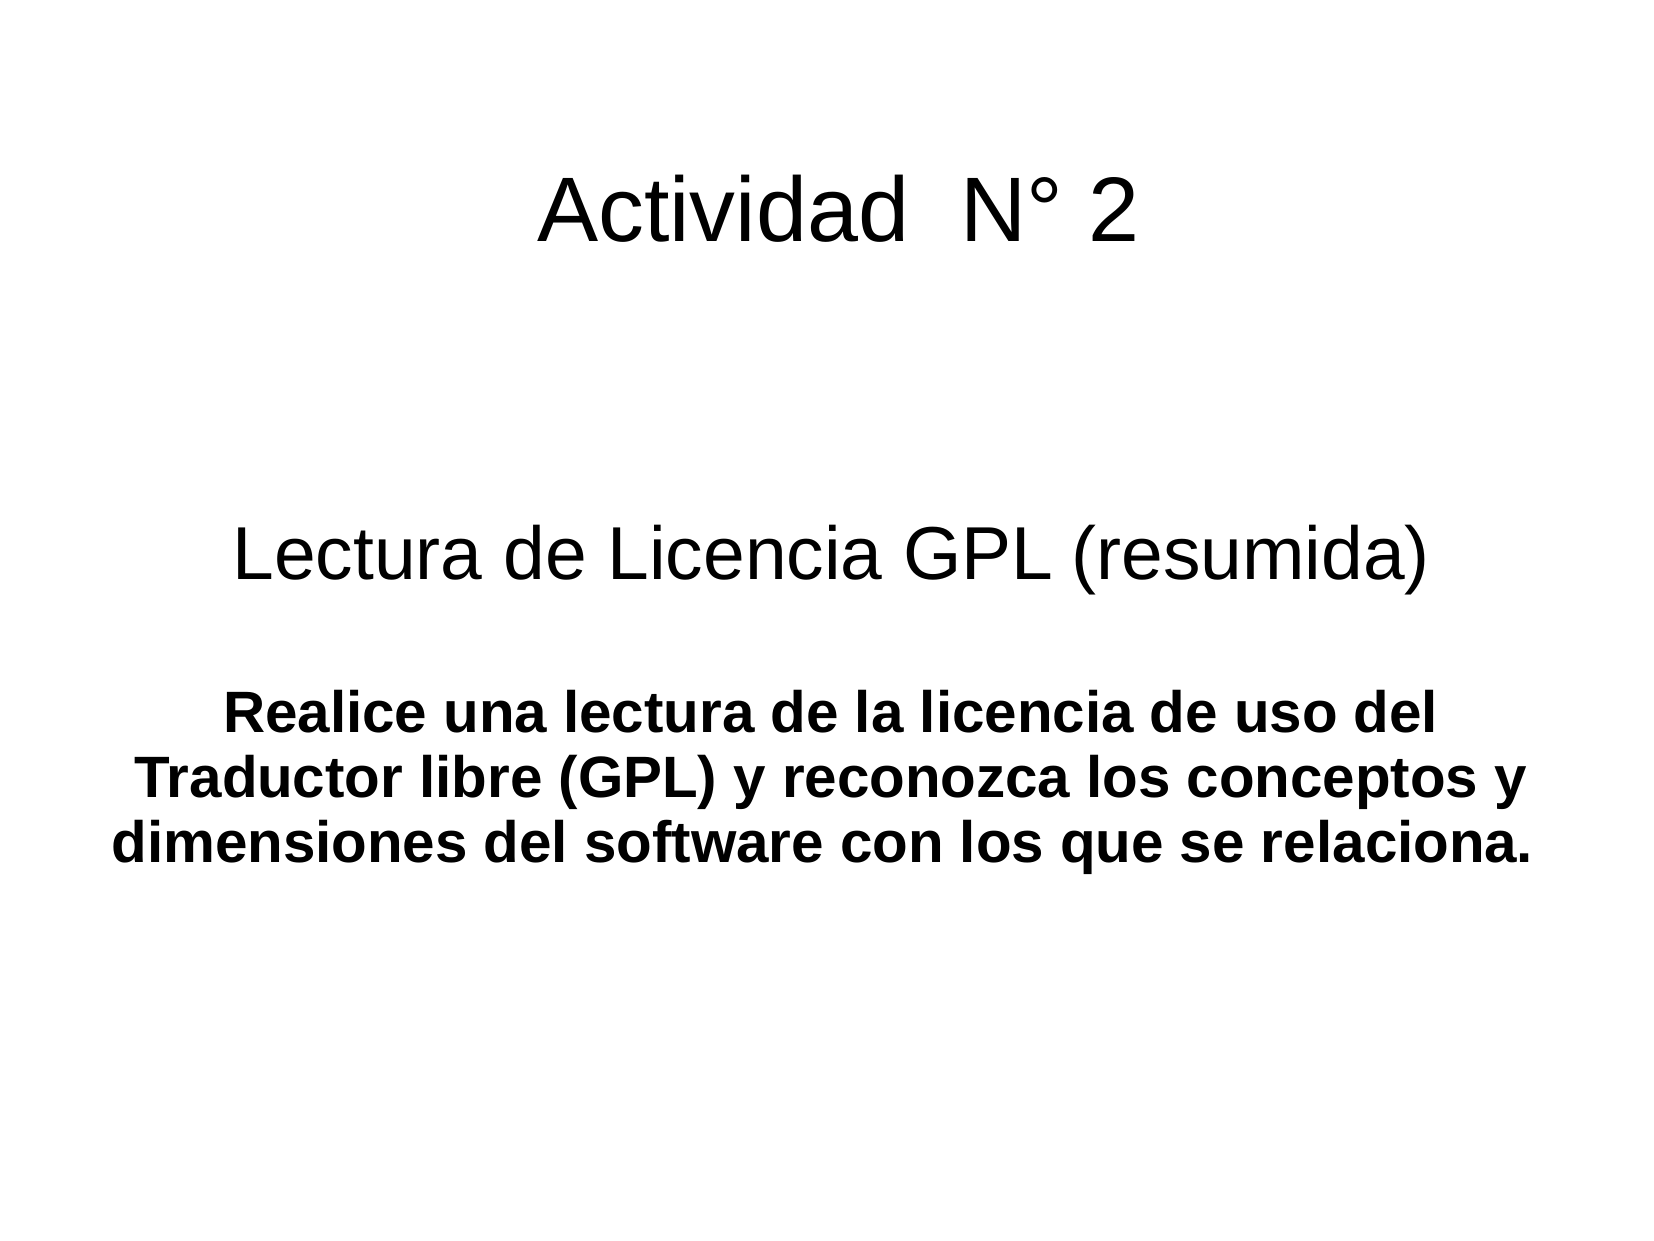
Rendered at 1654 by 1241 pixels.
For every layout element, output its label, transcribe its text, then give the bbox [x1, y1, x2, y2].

text_box Lectura de Licencia GPL (resumida) Realice una lectura de la licencia de uso del Traductor libre (GPL) y reconozca los conceptos y dimensiones del software con los que se relaciona. [103, 507, 1560, 880]
title Actividad N° 2 [94, 106, 1583, 314]
